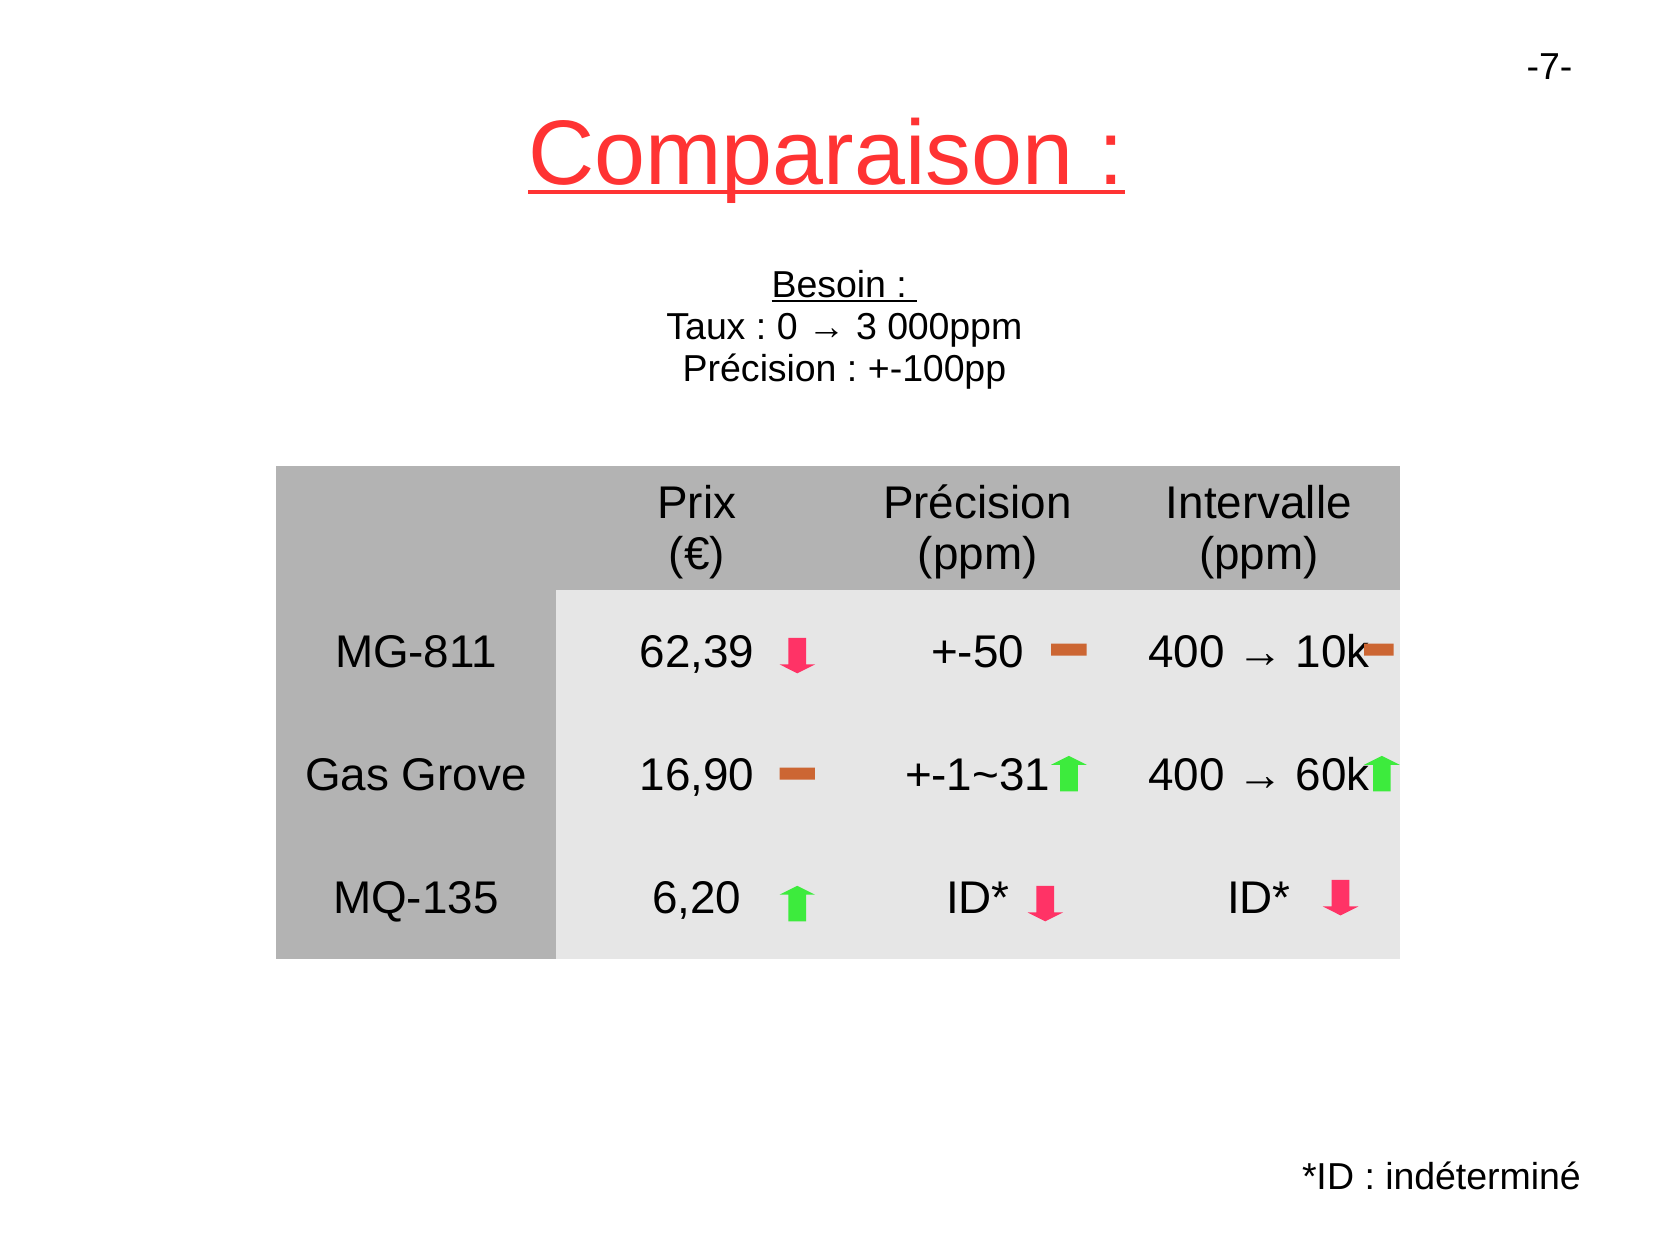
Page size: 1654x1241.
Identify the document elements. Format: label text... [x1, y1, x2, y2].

text_box [779, 885, 816, 922]
table_header Précision (ppm) [837, 466, 1118, 590]
table_cell Gas Grove [276, 713, 556, 836]
text_box Besoin : Taux : 0 → 3 000ppm Précision : +-100pp [354, 256, 1335, 398]
table_header Prix (€) [556, 466, 837, 590]
text_box [1322, 879, 1359, 916]
text_box [1364, 755, 1400, 792]
table_header [276, 466, 556, 590]
text_box -7- [1511, 37, 1595, 95]
table_cell 16,90 [556, 713, 837, 836]
table_cell 400 → 60k [1118, 713, 1400, 836]
table_cell 6,20 [556, 836, 837, 959]
table_header Intervalle (ppm) [1118, 466, 1400, 590]
table_cell 62,39 [556, 590, 837, 713]
text_box [1027, 885, 1064, 922]
table_cell +-50 [837, 590, 1118, 713]
text_box [779, 637, 816, 674]
table_cell 400 → 10k [1118, 590, 1400, 713]
table_cell MG-811 [276, 590, 556, 713]
table_cell MQ-135 [276, 836, 556, 959]
text_box [779, 767, 815, 780]
table_cell ID* [837, 836, 1118, 959]
text_box *ID : indéterminé [1287, 1147, 1607, 1205]
table_cell +-1~31 [837, 713, 1118, 836]
table_cell ID* [1118, 836, 1400, 959]
text_box [1051, 643, 1087, 656]
text_box [1364, 643, 1394, 656]
text_box [1051, 755, 1087, 792]
title Comparaison : [82, 49, 1571, 257]
